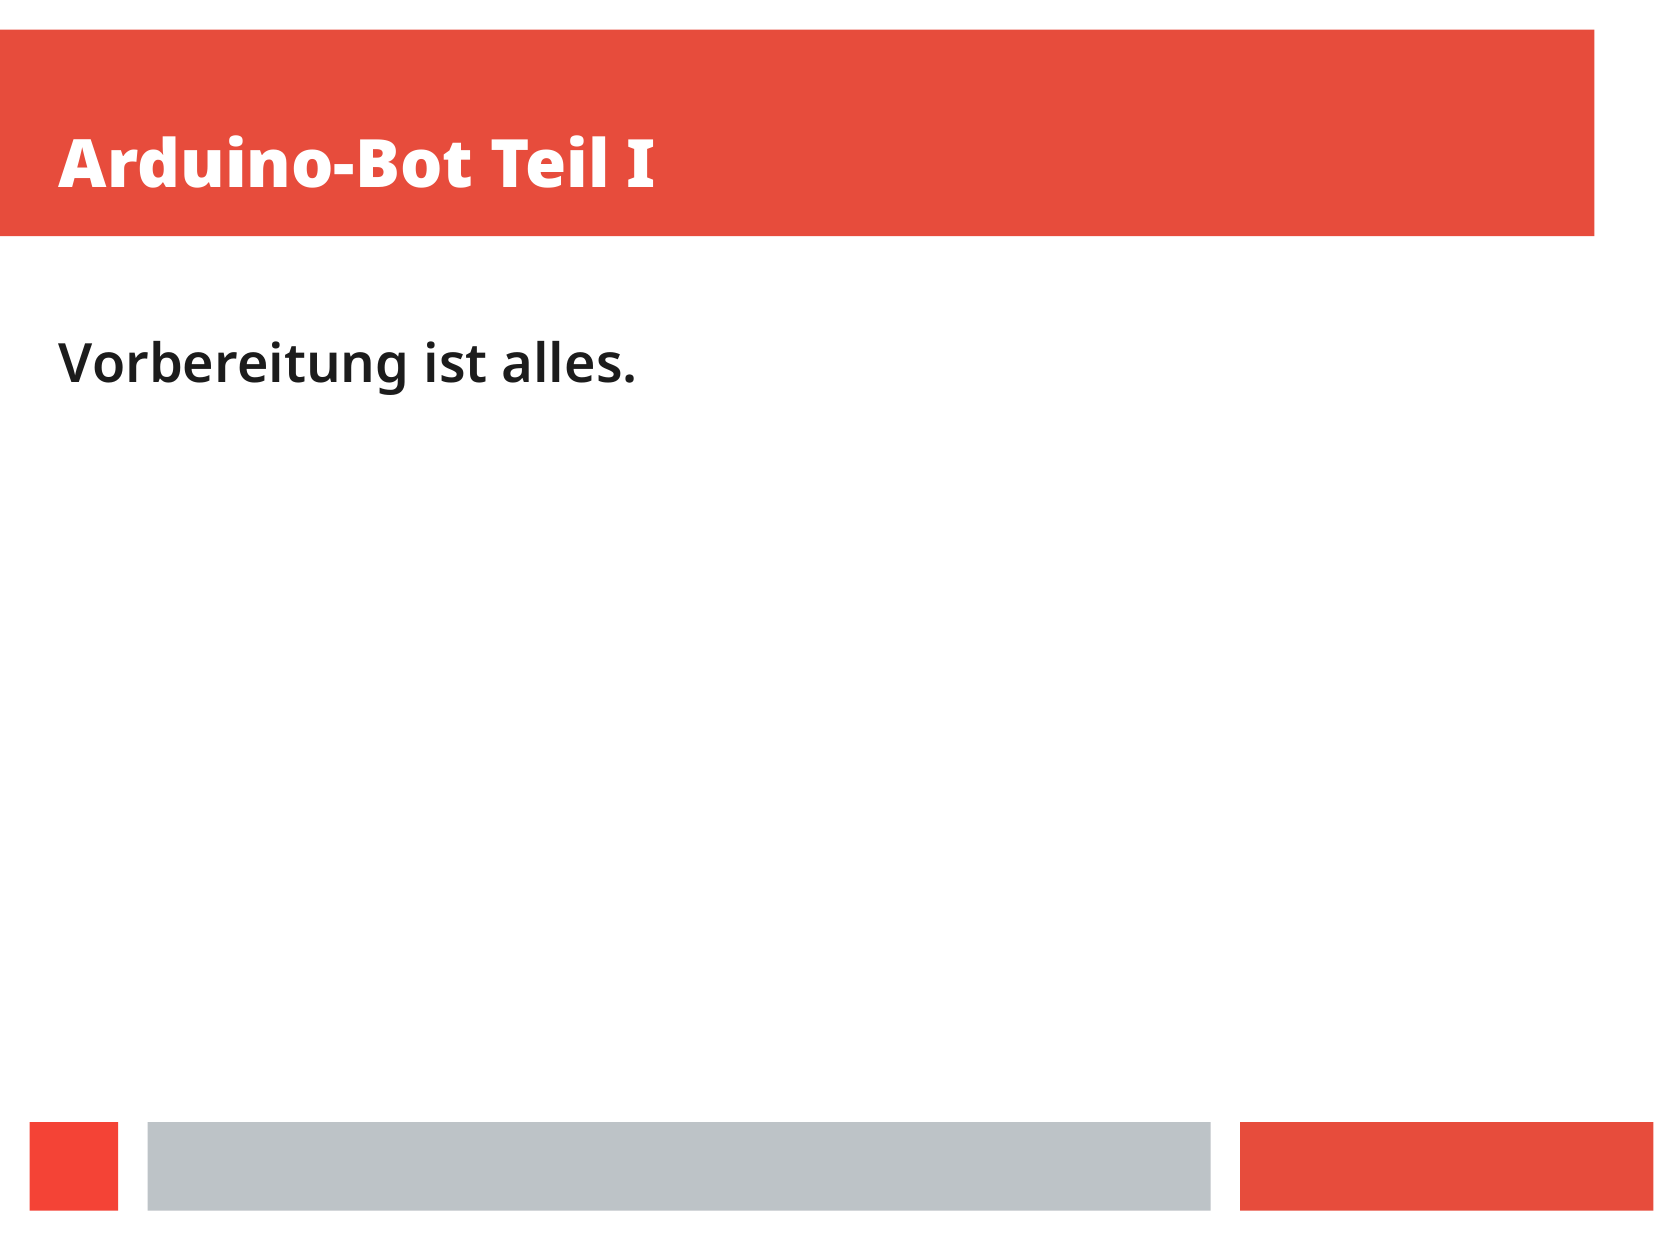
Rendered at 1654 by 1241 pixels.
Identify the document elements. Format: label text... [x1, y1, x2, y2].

title Arduino-Bot Teil I [59, 59, 1595, 207]
list Vorbereitung ist alles. [59, 324, 1565, 1093]
